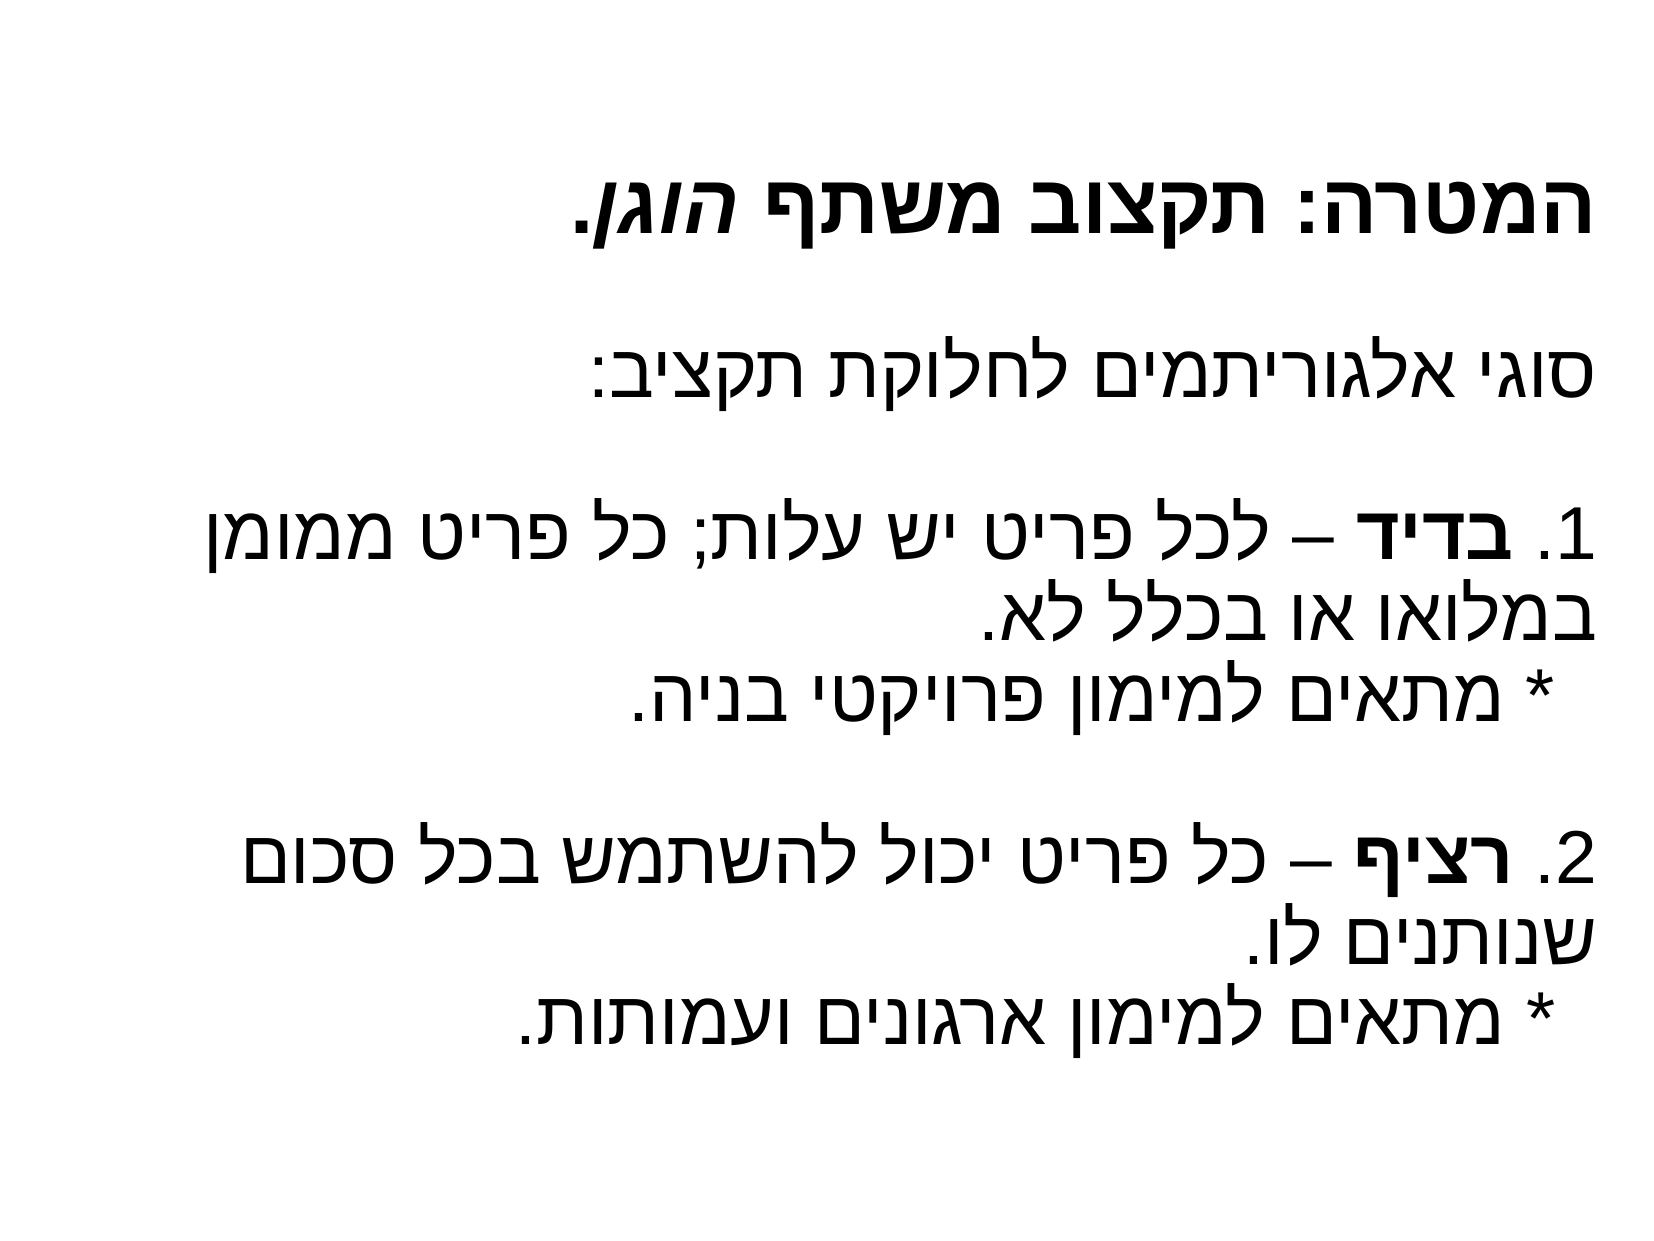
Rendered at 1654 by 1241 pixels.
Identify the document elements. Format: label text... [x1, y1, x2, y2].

title המטרה: תקצוב משתף הוגן. סוגי אלגוריתמים לחלוקת תקציב: 1. בדיד – לכל פריט יש עלות; כל פריט ממומן במלואו או בכלל לא. * מתאים למימון פרויקטי בניה. 2. רציף – כל פריט יכול להשתמש בכל סכום שנותנים לו. * מתאים למימון ארגונים ועמותות. [127, 304, 1613, 919]
